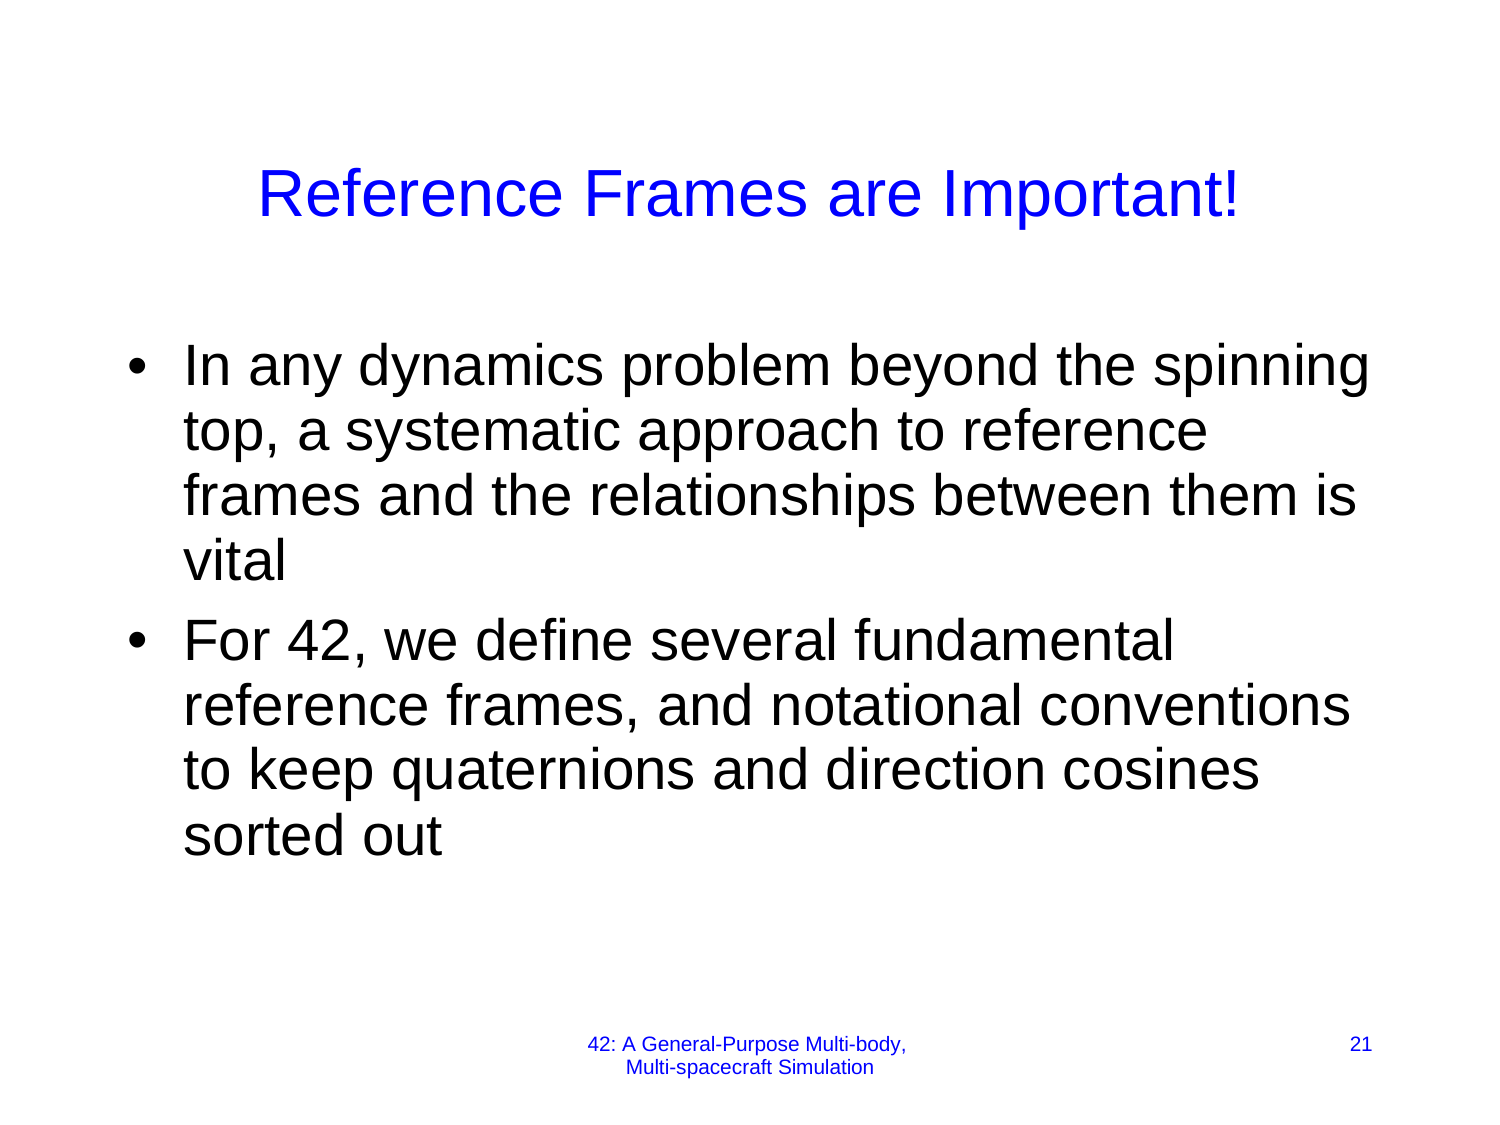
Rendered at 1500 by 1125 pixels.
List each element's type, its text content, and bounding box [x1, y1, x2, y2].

title Reference Frames are Important! [112, 99, 1388, 288]
list In any dynamics problem beyond the spinning top, a systematic approach to reference frames and the relationships between them is vital For 42, we define several fundamental reference frames, and notational conventions to keep quaternions and direction cosines sorted out [112, 324, 1388, 1068]
